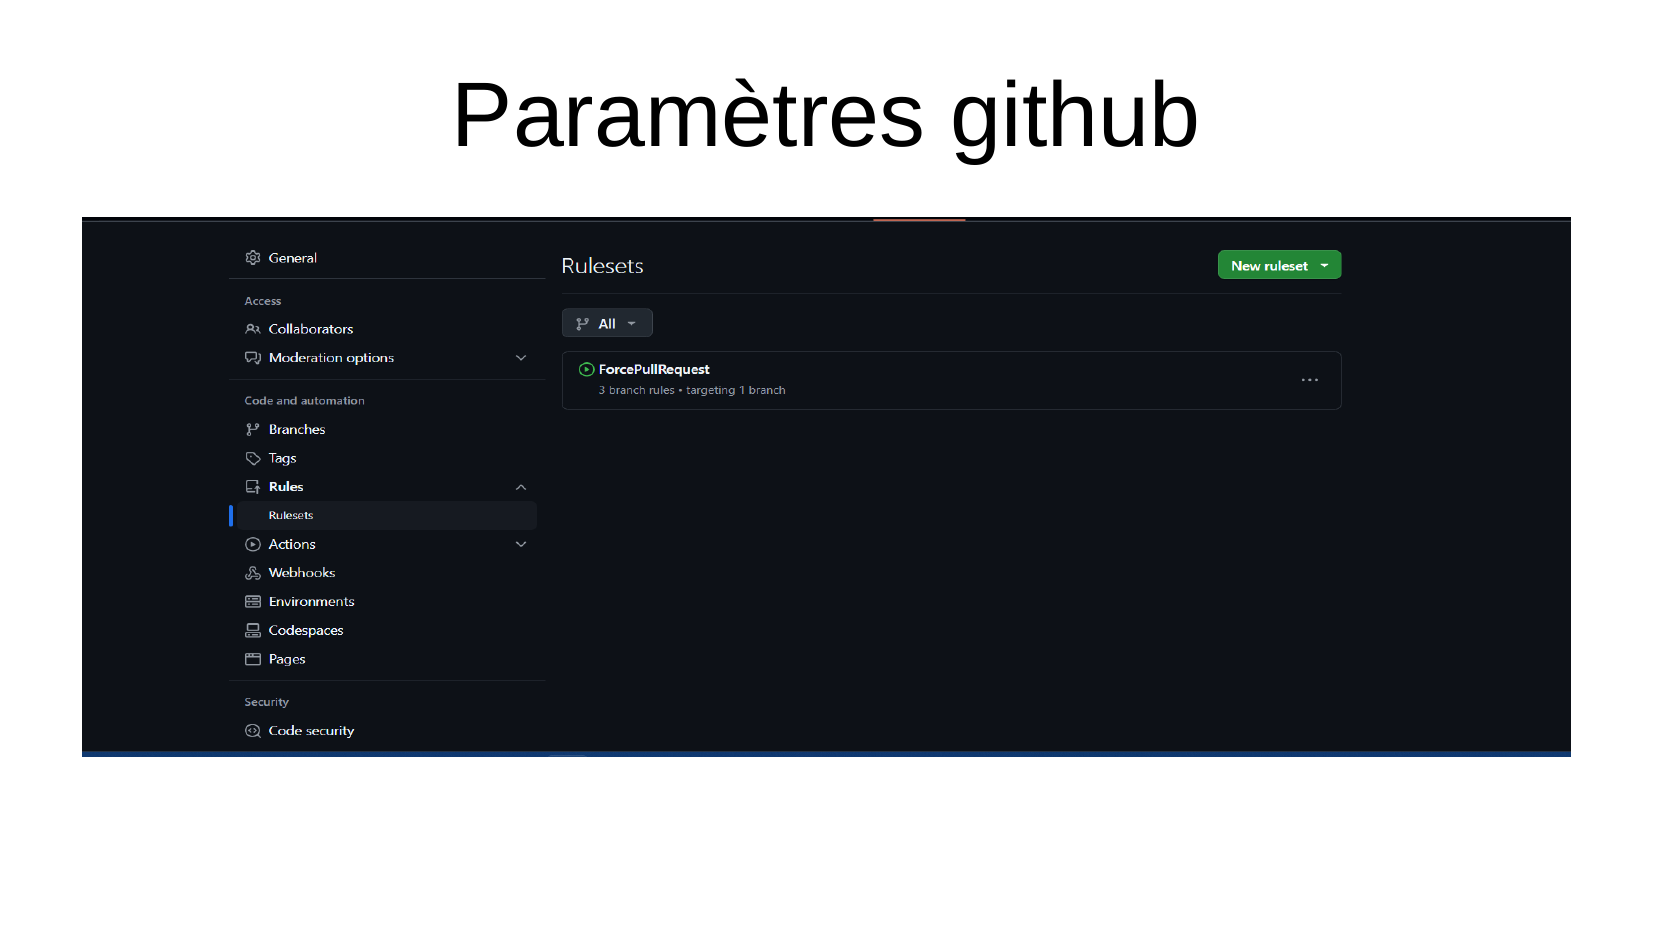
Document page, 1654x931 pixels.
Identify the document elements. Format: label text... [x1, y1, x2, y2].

picture [82, 217, 1571, 758]
title Paramètres github [82, 37, 1571, 193]
